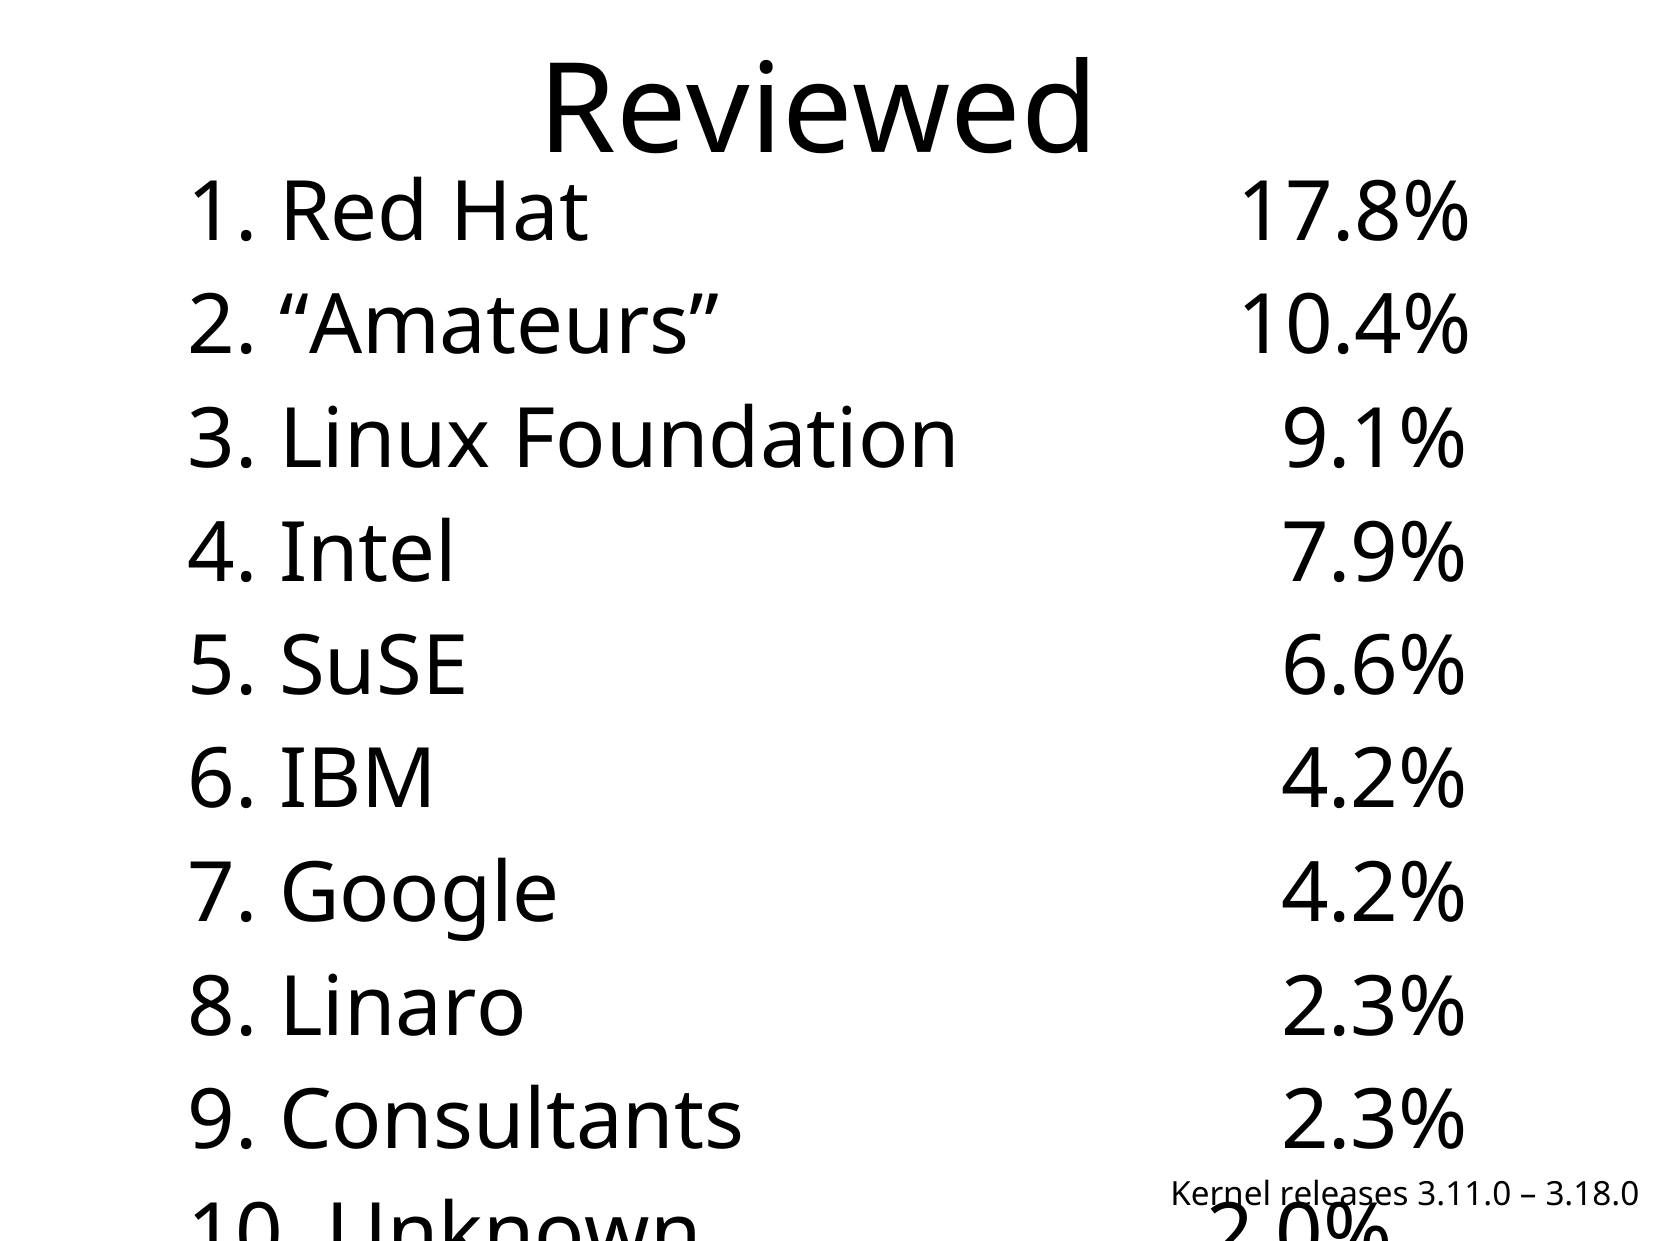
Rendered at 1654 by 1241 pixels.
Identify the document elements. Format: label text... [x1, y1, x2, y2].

text_box Reviewed [523, 11, 1131, 144]
text_box Kernel releases 3.11.0 – 3.18.0 [1155, 1162, 1654, 1218]
text_box 1. Red Hat 17.8% 2. “Amateurs” 10.4% 3. Linux Foundation 9.1% 4. Intel 7.9% 5. SuSE 6.6% 6. IBM 4.2% 7. Google 4.2% 8. Linaro 2.3% 9. Consultants 2.3% 10. Unknown 2.0% [172, 144, 1490, 1157]
